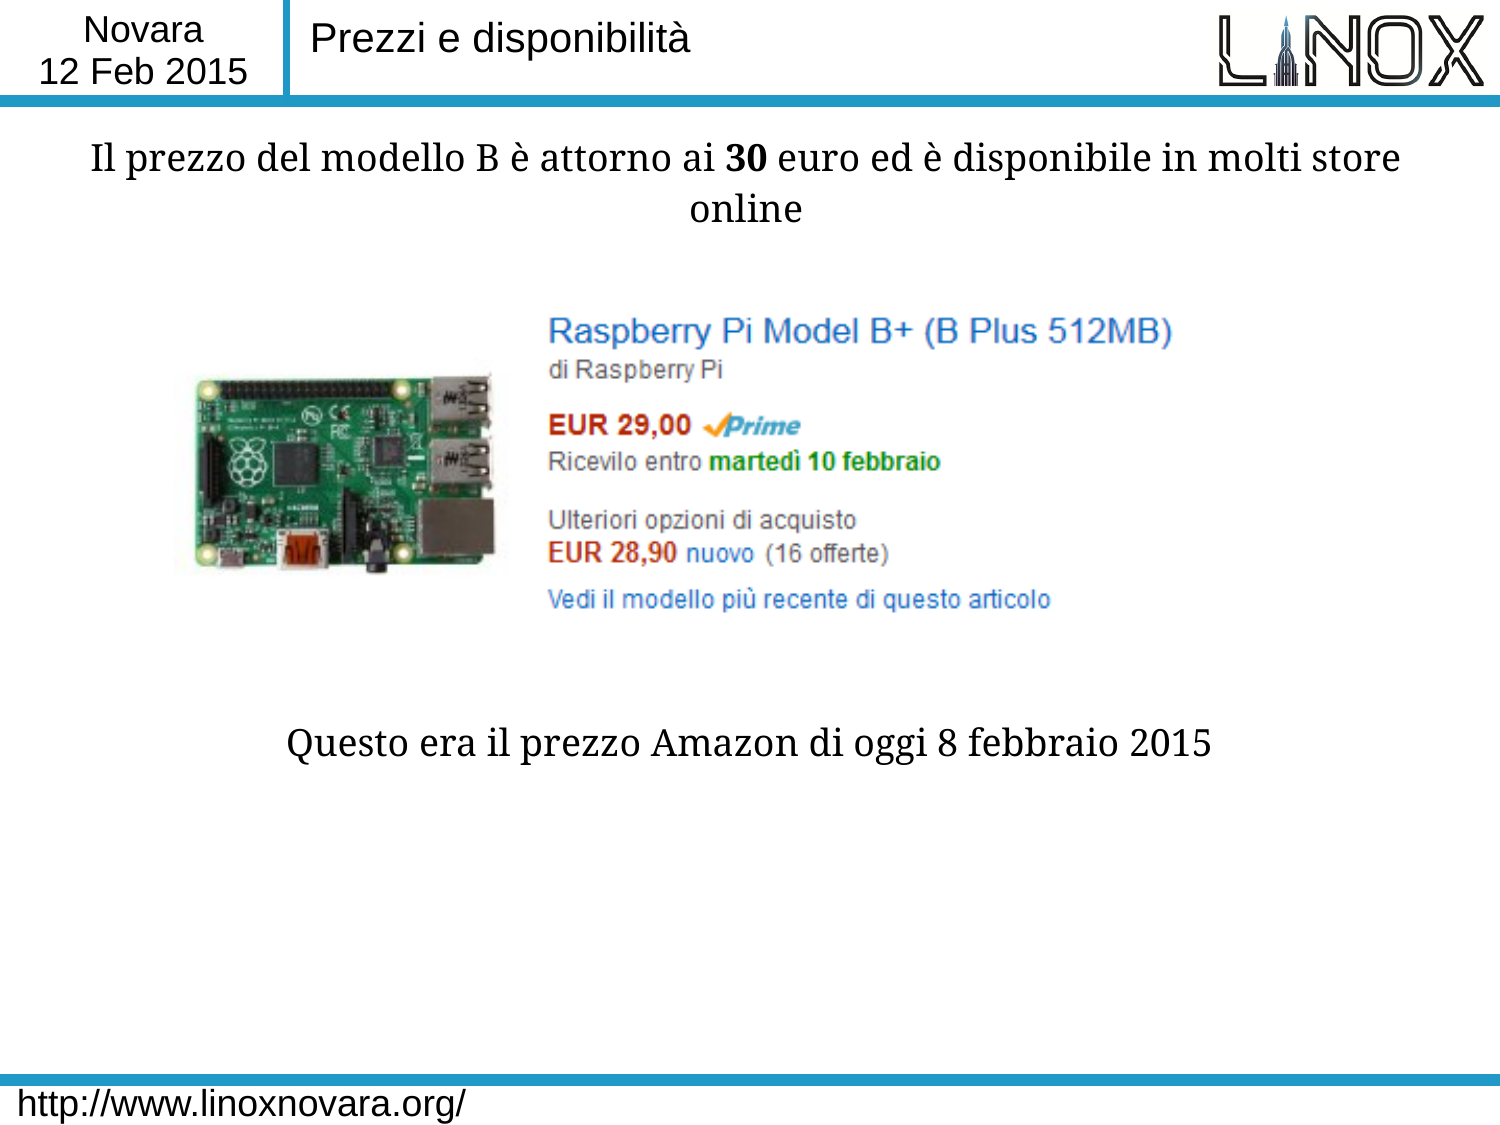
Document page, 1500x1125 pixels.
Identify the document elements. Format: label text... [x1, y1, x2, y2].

text_box Il prezzo del modello B è attorno ai 30 euro ed è disponibile in molti store online [13, 123, 1479, 182]
list Prezzi e disponibilità [295, 7, 1321, 83]
picture [154, 308, 1371, 638]
picture [0, 1074, 1500, 1086]
picture [0, 0, 1500, 107]
text_box Questo era il prezzo Amazon di oggi 8 febbraio 2015 [265, 708, 1235, 767]
